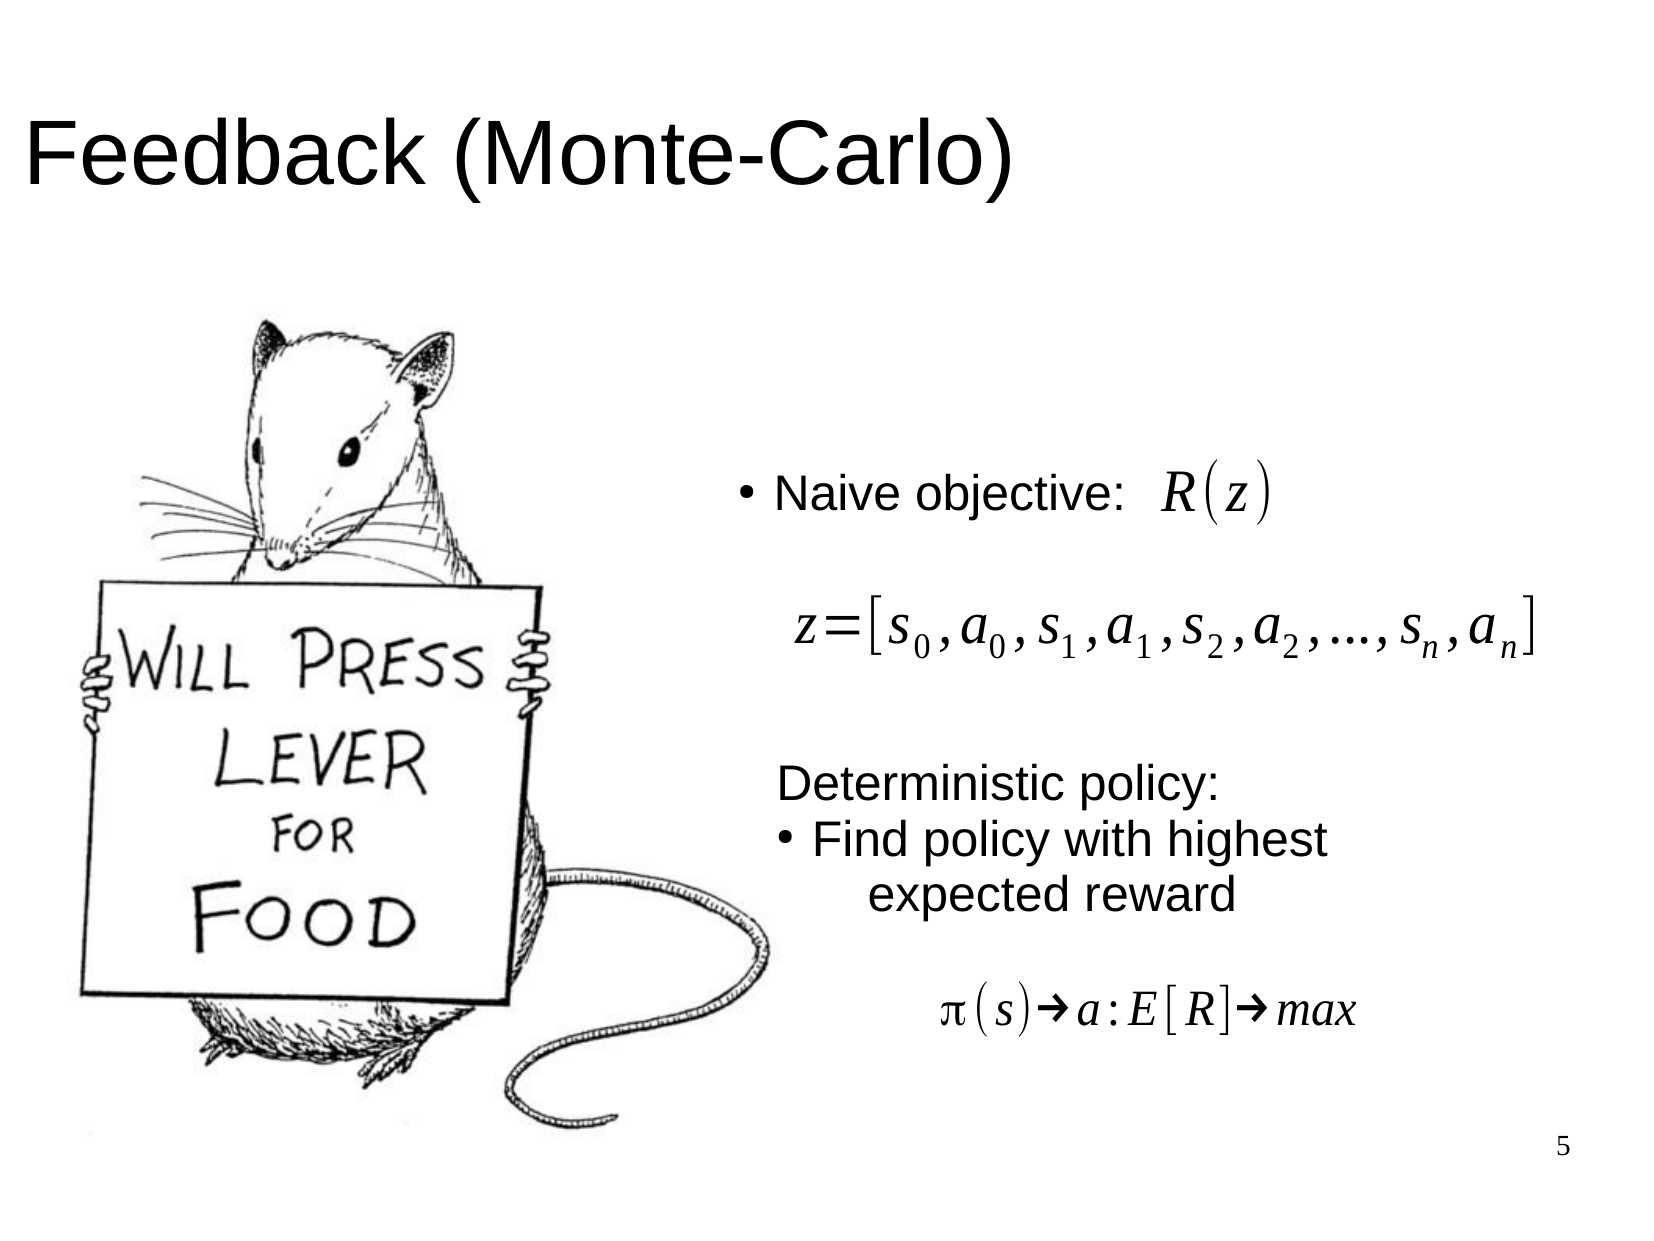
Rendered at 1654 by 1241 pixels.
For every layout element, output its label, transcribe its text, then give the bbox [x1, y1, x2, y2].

title Feedback (Monte-Carlo) [23, 49, 1512, 257]
picture [0, 250, 791, 1241]
chart [777, 591, 1552, 668]
chart [1143, 455, 1288, 528]
chart [928, 977, 1372, 1039]
text_box Deterministic policy: Find policy with highest expected reward [740, 754, 1654, 924]
text_box Naive objective: [738, 464, 1654, 578]
